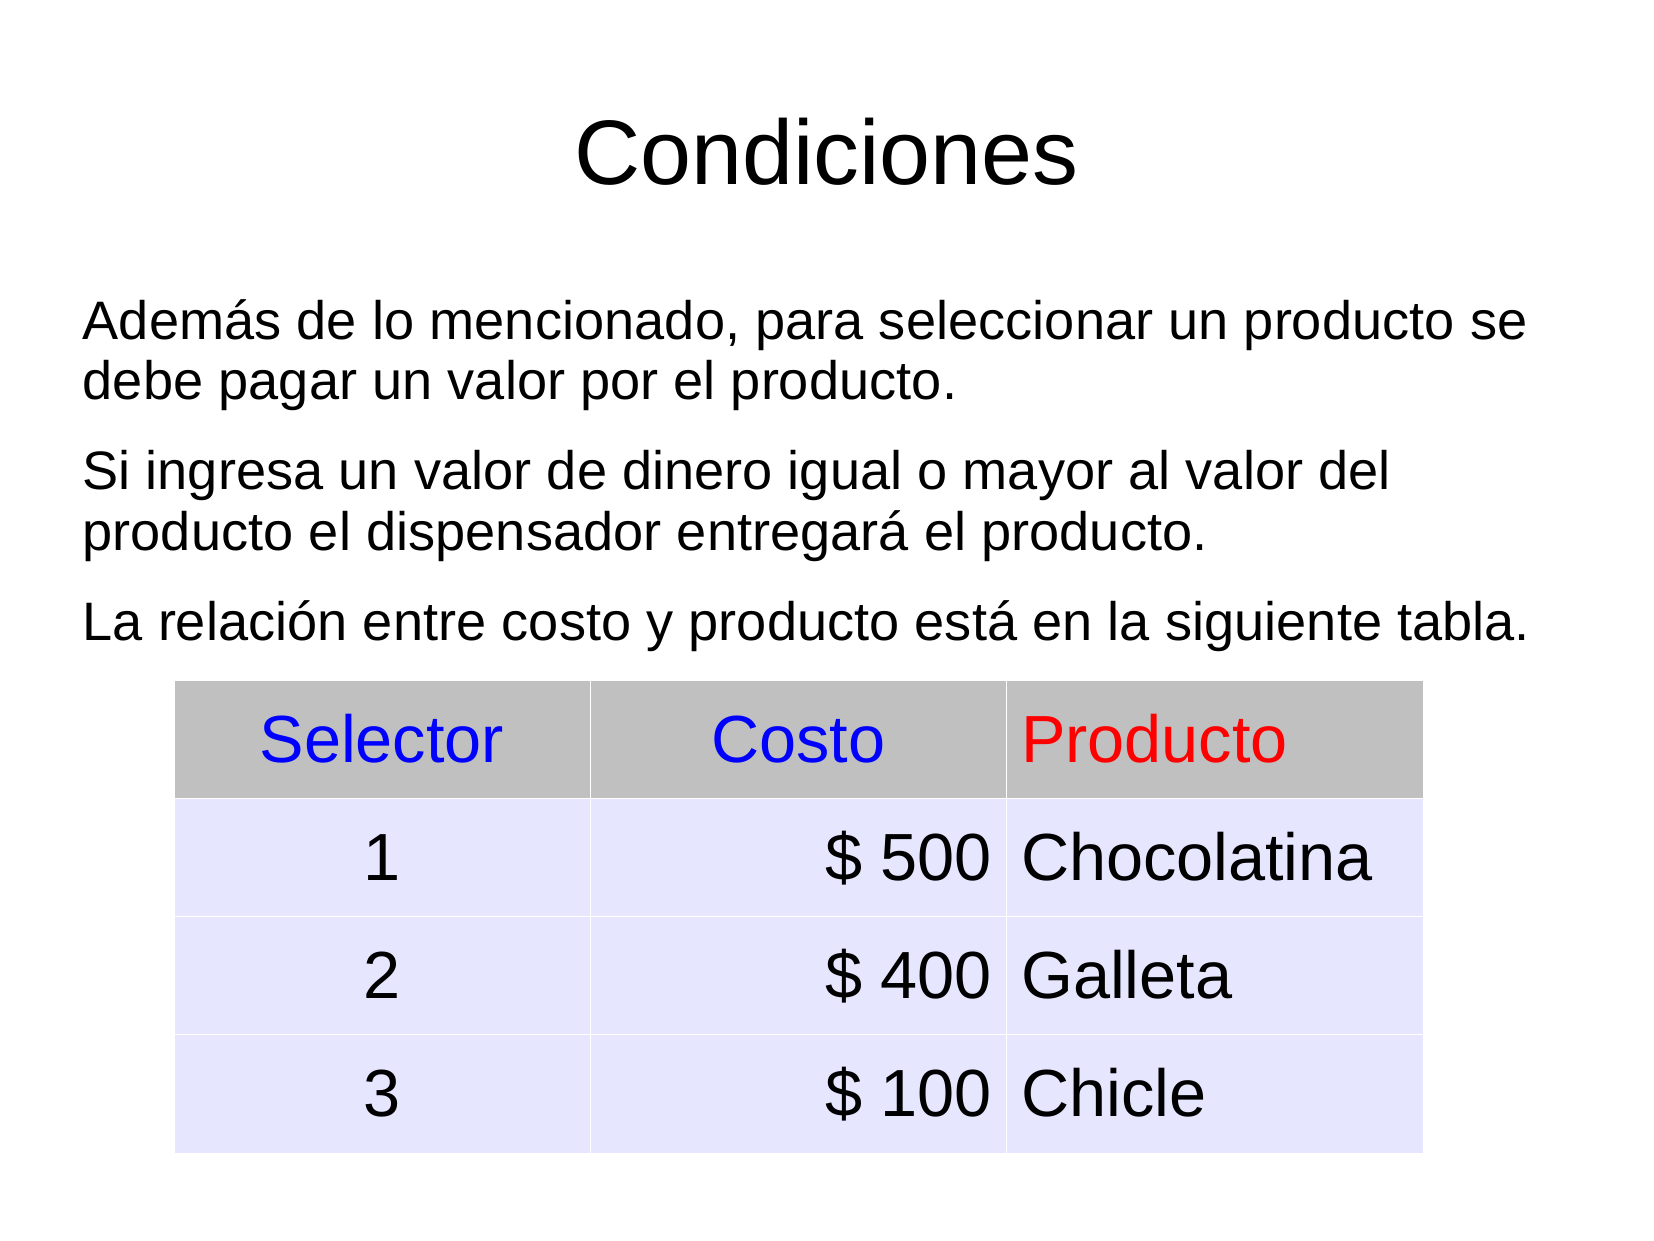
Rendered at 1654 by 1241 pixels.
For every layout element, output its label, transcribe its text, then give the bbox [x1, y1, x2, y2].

list Además de lo mencionado, para seleccionar un producto se debe pagar un valor por el producto. Si ingresa un valor de dinero igual o mayor al valor del producto el dispensador entregará el producto. La relación entre costo y producto está en la siguiente tabla. [82, 290, 1571, 1010]
table_header Selector [175, 681, 590, 798]
table_cell Galleta [1007, 917, 1423, 1034]
table_cell $ 500 [591, 799, 1006, 916]
table_cell $ 100 [591, 1035, 1006, 1153]
table_header Producto [1007, 681, 1423, 798]
table_header Costo [591, 681, 1006, 798]
table_cell Chocolatina [1007, 799, 1423, 916]
title Condiciones [82, 49, 1571, 257]
table_cell 1 [175, 799, 590, 916]
table_cell $ 400 [591, 917, 1006, 1034]
table_cell 2 [175, 917, 590, 1034]
table_cell 3 [175, 1035, 590, 1153]
table_cell Chicle [1007, 1035, 1423, 1153]
